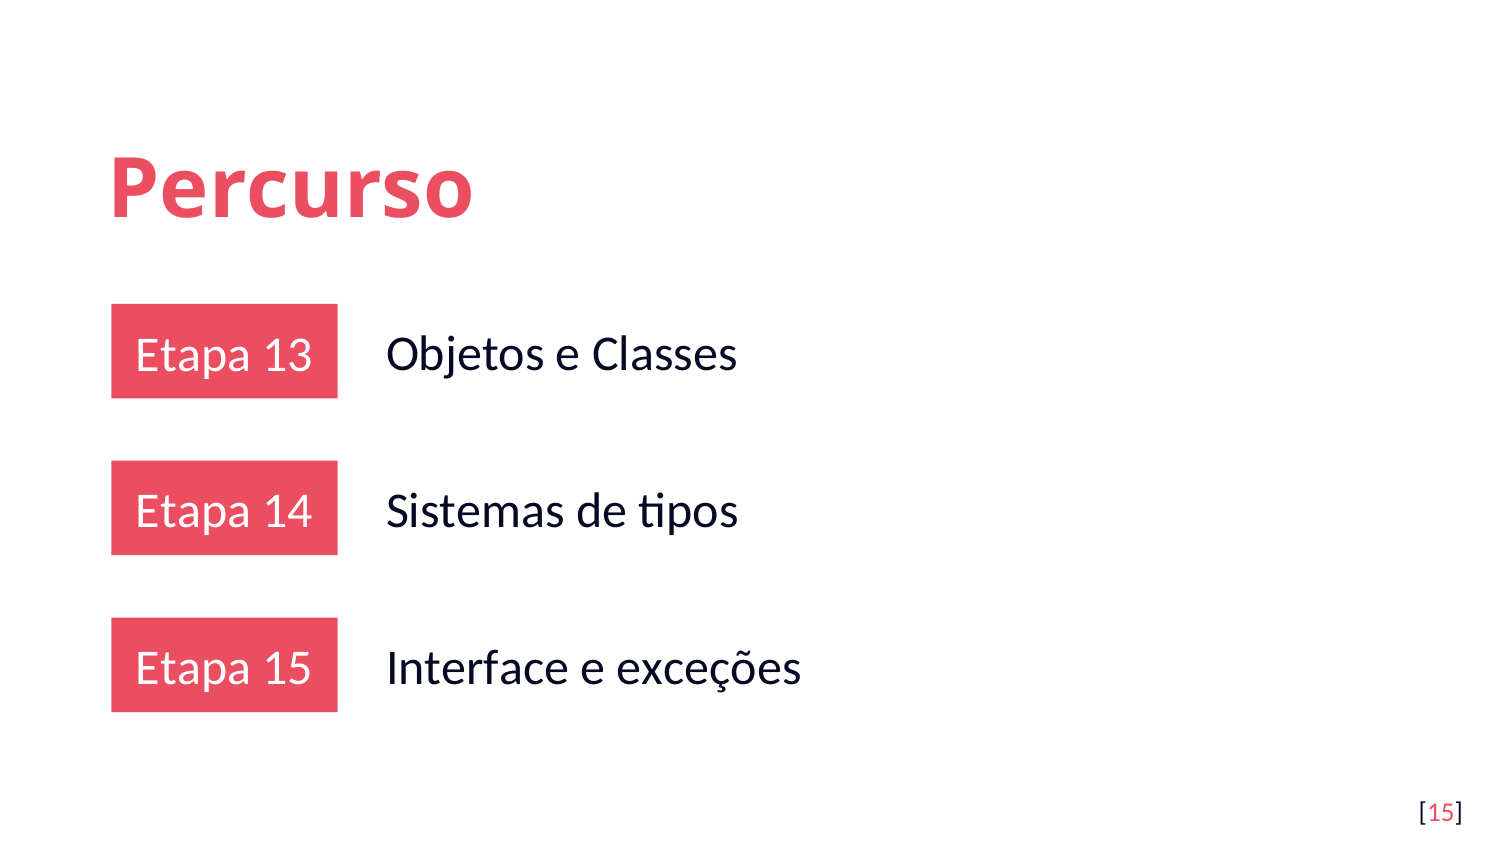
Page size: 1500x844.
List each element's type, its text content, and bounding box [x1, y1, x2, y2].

text_box Etapa 15 [111, 617, 338, 713]
text_box Objetos e Classes [371, 313, 1384, 389]
text_box Percurso [92, 104, 1309, 243]
slide_number [15] [1403, 779, 1494, 844]
text_box Interface e exceções [371, 627, 1384, 703]
text_box Sistemas de tipos [371, 470, 1384, 546]
text_box Etapa 13 [111, 303, 338, 399]
text_box Etapa 14 [111, 460, 338, 556]
